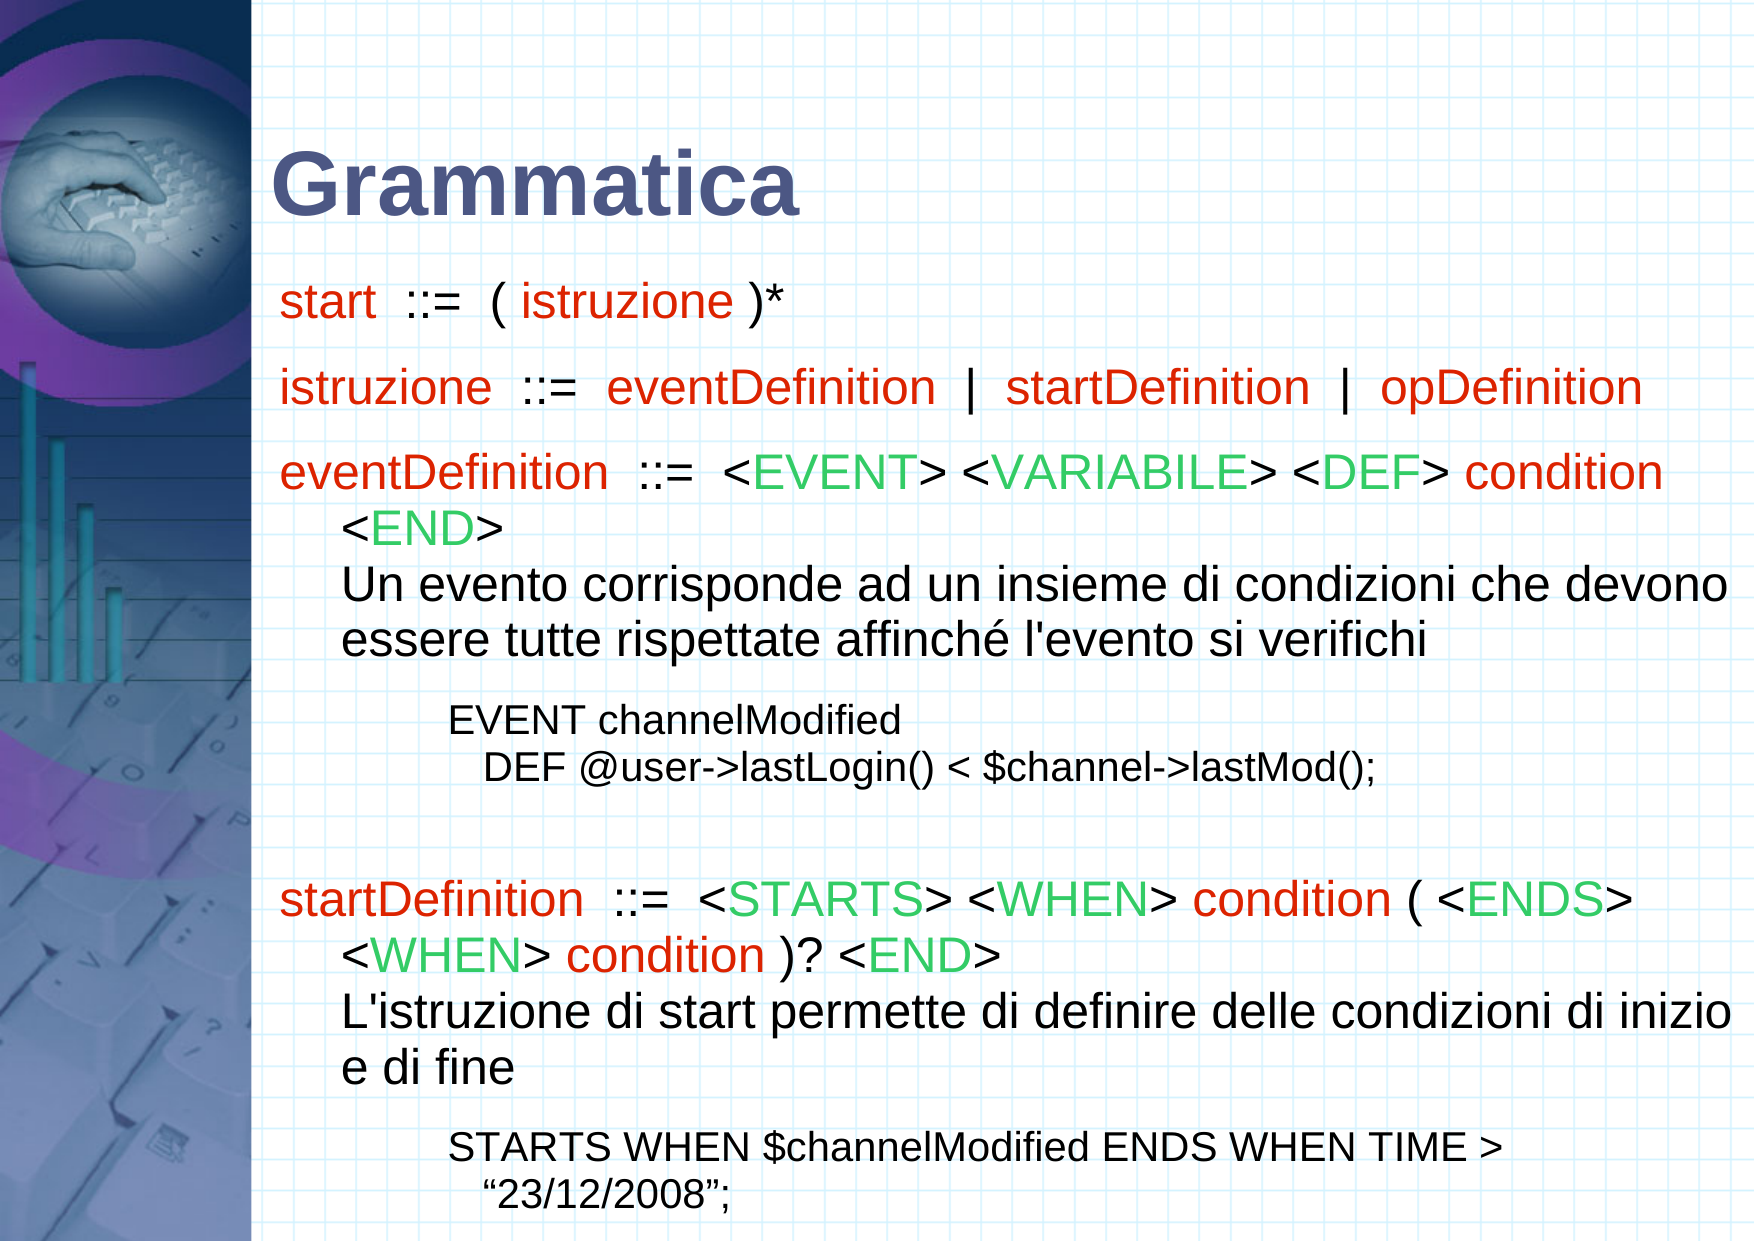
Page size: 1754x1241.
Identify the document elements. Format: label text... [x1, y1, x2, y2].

list start ::= ( istruzione )* istruzione ::= eventDefinition | startDefinition | opDefinition eventDefinition ::= <EVENT> <VARIABILE> <DEF> condition <END> Un evento corrisponde ad un insieme di condizioni che devono essere tutte rispettate affinché l'evento si verifichi EVENT channelModified DEF @user->lastLogin() < $channel->lastMod(); startDefinition ::= <STARTS> <WHEN> condition ( <ENDS> <WHEN> condition )? <END> L'istruzione di start permette di definire delle condizioni di inizio e di fine STARTS WHEN $channelModified ENDS WHEN TIME > “23/12/2008”; [270, 273, 1740, 1218]
picture [0, 0, 1754, 1241]
title Grammatica [270, 123, 1740, 244]
